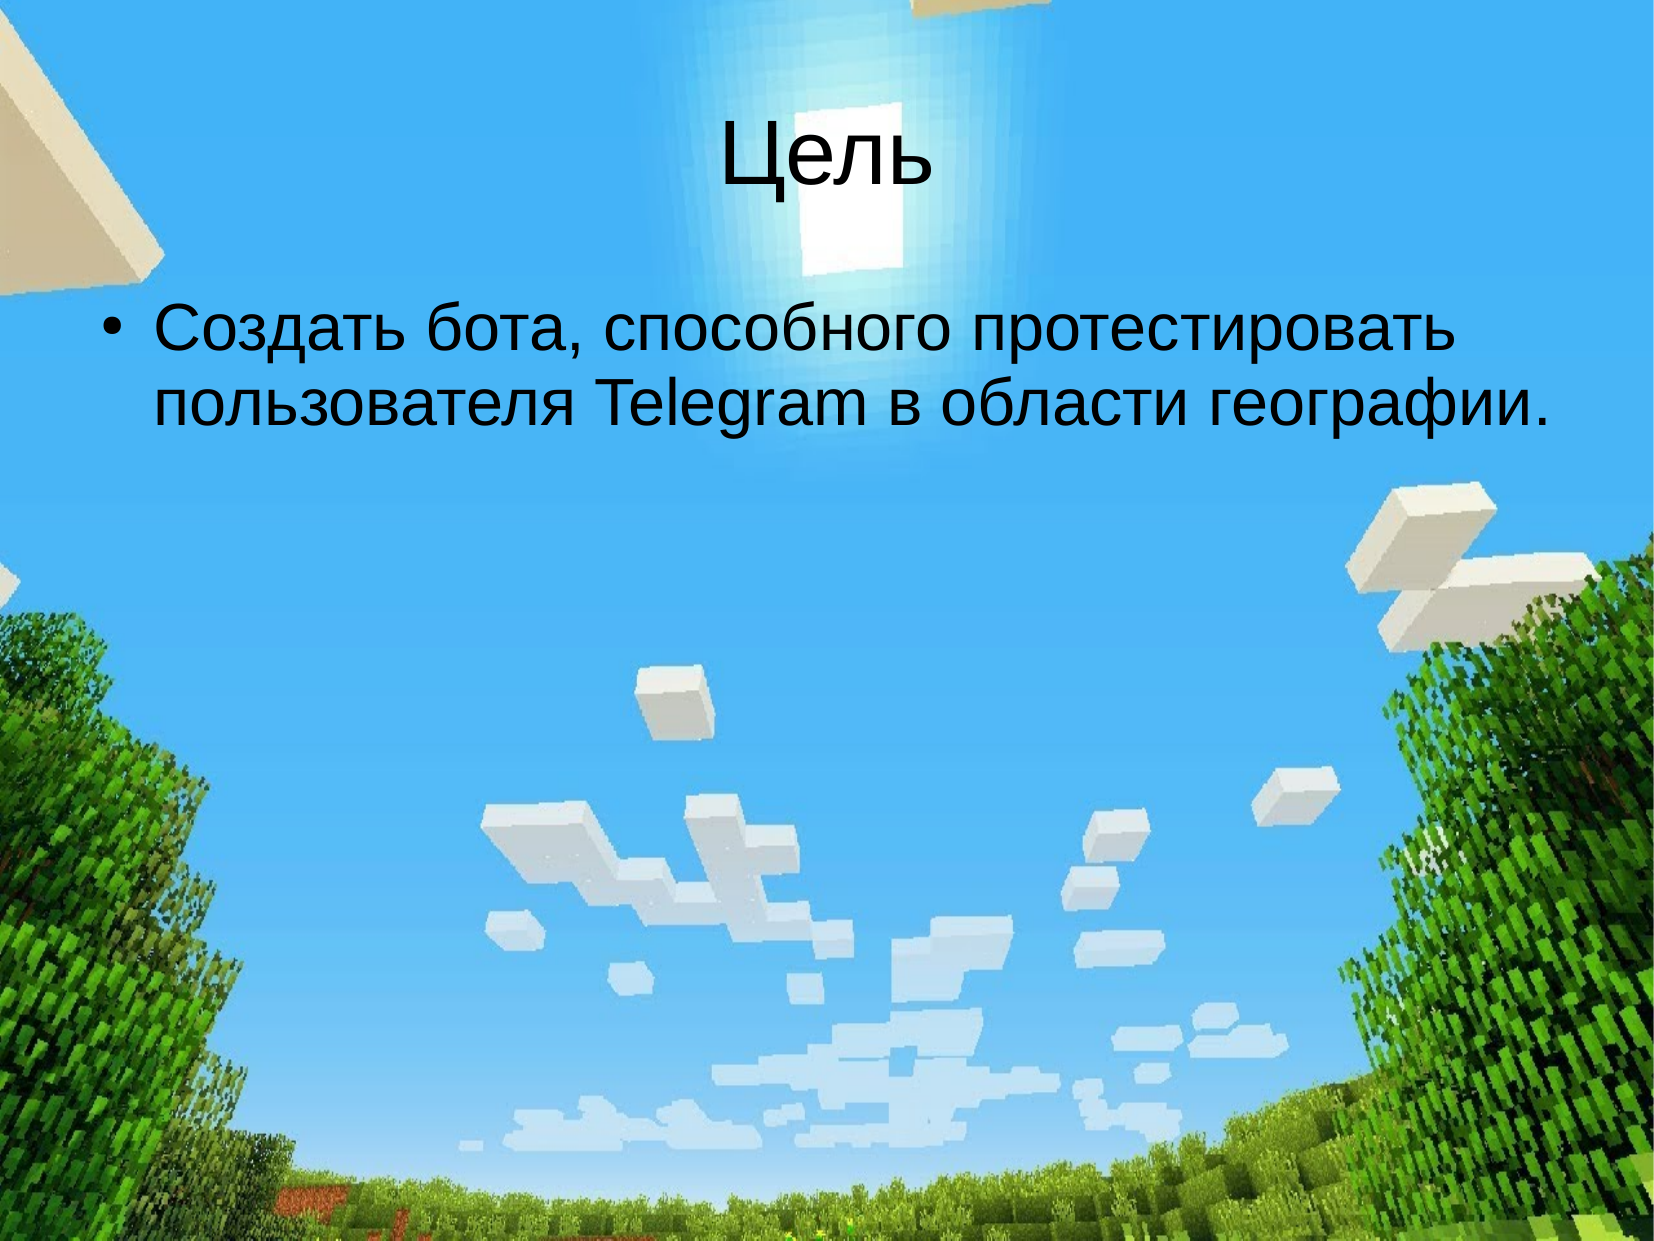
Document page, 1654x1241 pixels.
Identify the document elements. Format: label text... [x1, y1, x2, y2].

list Создать бота, способного протестировать пользователя Telegram в области географии. [82, 290, 1571, 1109]
title Цель [82, 49, 1571, 257]
picture [0, 0, 1654, 1241]
